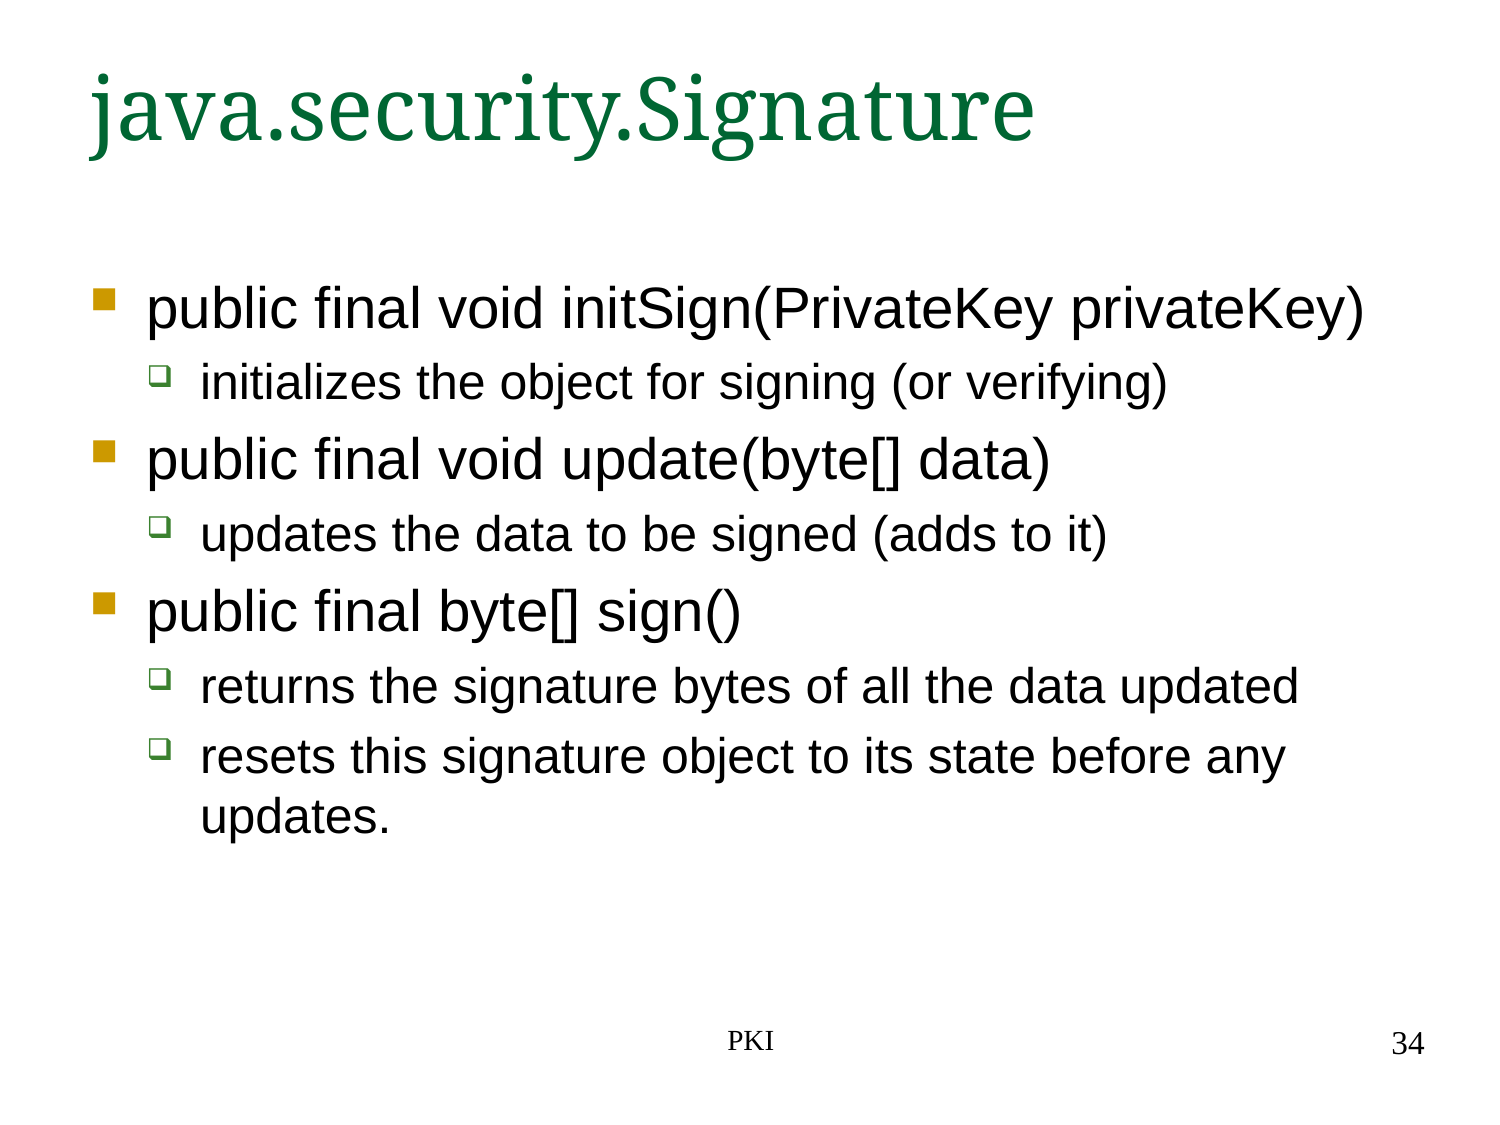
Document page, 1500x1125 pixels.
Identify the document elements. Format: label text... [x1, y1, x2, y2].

list public final void initSign(PrivateKey privateKey) initializes the object for signing (or verifying) public final void update(byte[] data) updates the data to be signed (adds to it) public final byte[] sign() returns the signature bytes of all the data updated resets this signature object to its state before any updates. [75, 262, 1425, 1006]
title java.security.Signature [75, 45, 1425, 233]
